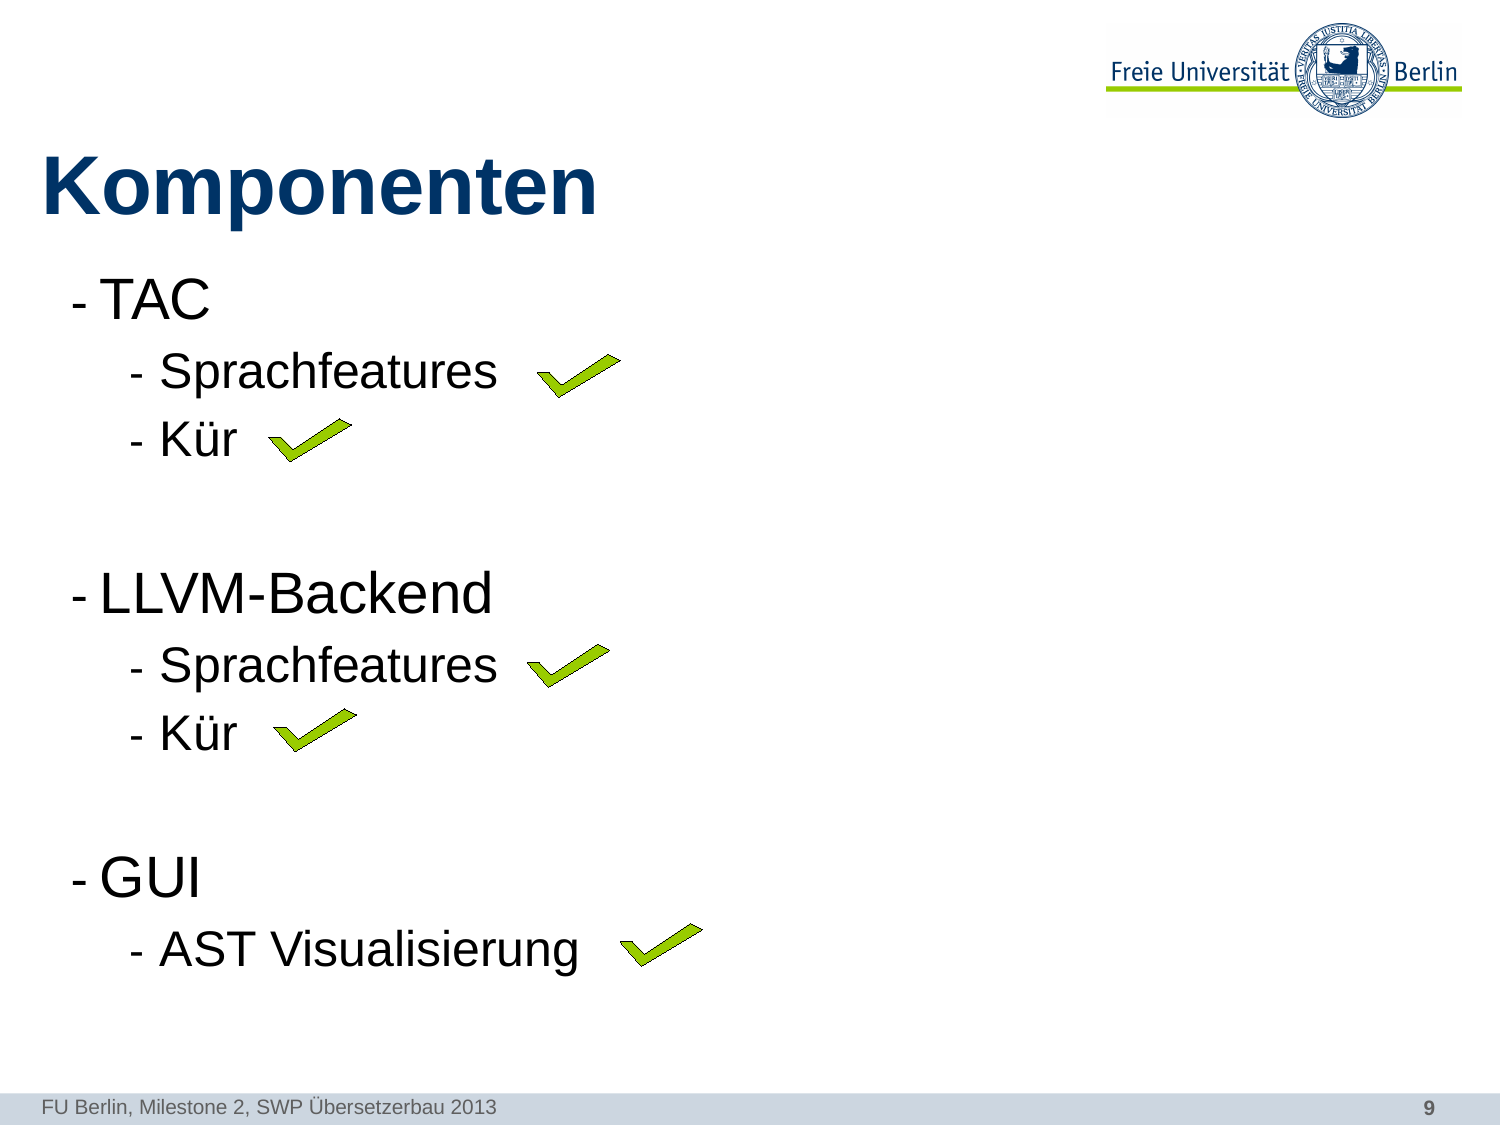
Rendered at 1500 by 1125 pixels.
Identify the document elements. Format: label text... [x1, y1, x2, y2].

text_box [268, 418, 352, 462]
text_box [273, 708, 357, 752]
text_box [537, 354, 621, 398]
text_box [527, 644, 610, 688]
picture [1106, 23, 1462, 118]
list TAC Sprachfeatures Kür LLVM-Backend Sprachfeatures Kür GUI AST Visualisierung [41, 265, 1460, 1064]
text_box [620, 923, 703, 967]
title Komponenten [41, 139, 1460, 233]
